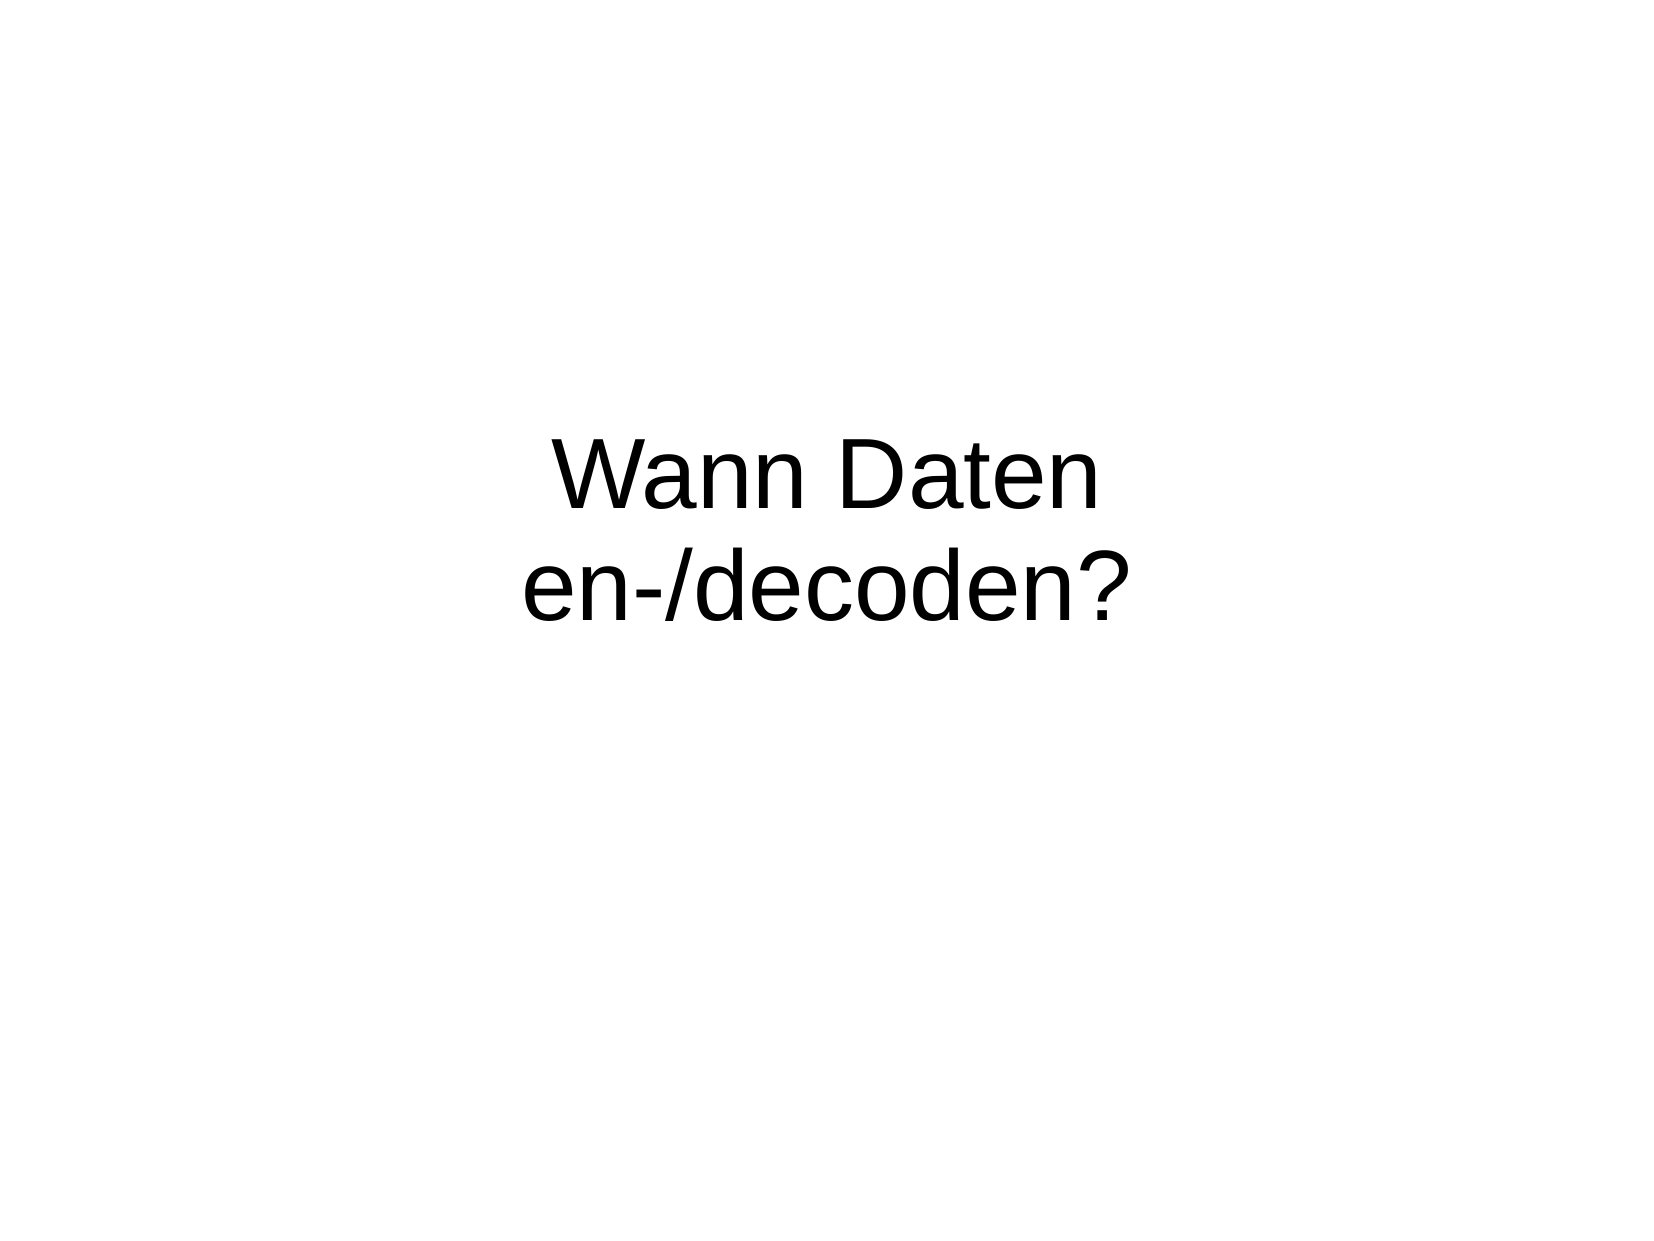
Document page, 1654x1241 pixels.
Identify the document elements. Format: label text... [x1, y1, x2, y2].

subtitle Wann Daten en-/decoden? [82, 49, 1571, 1010]
